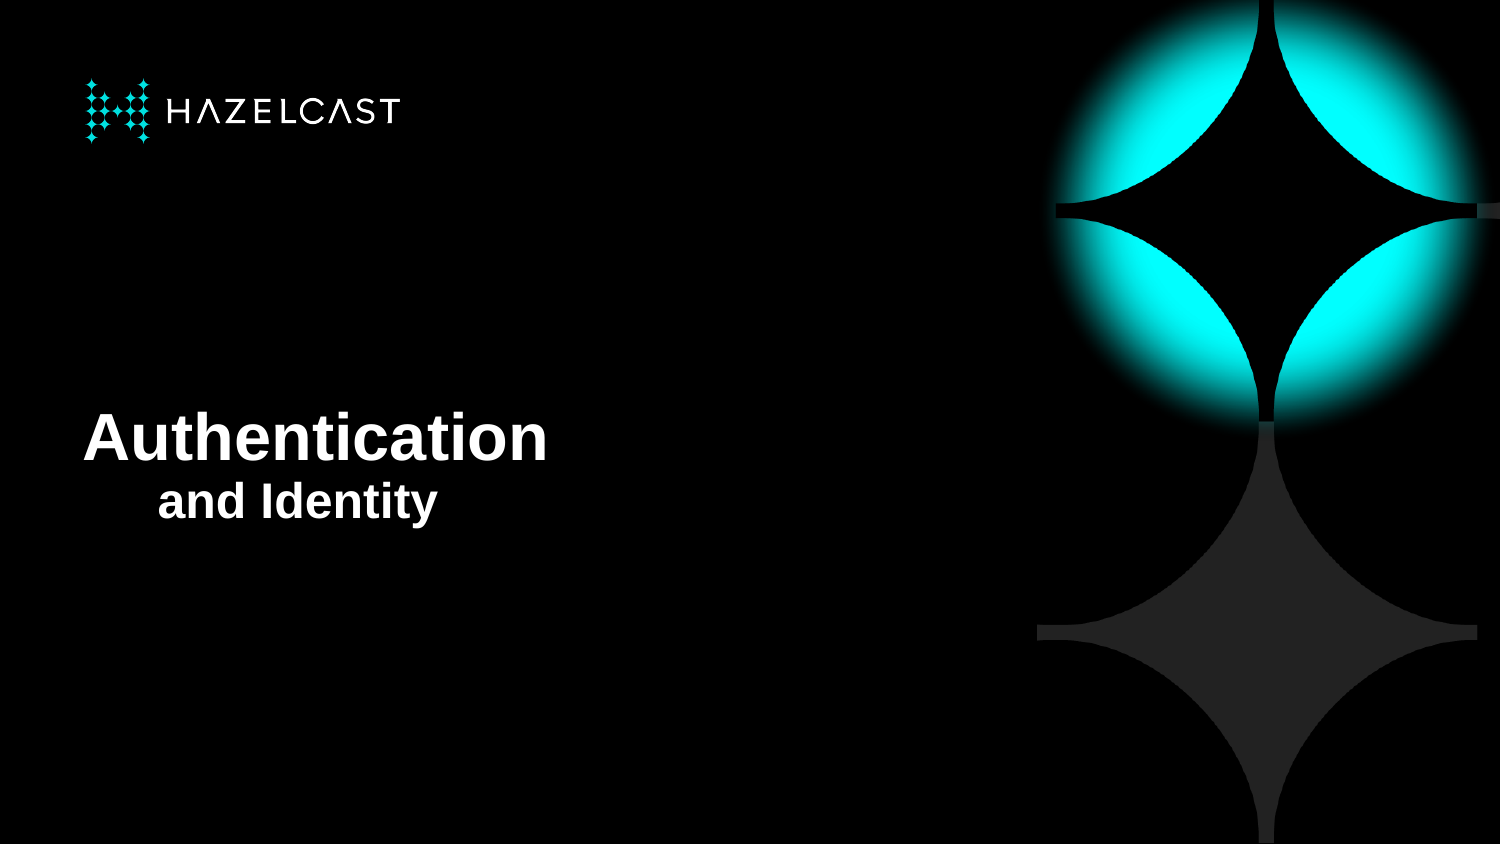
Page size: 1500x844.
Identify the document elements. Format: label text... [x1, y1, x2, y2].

title Authentication and Identity [82, 354, 922, 578]
picture [85, 78, 400, 144]
